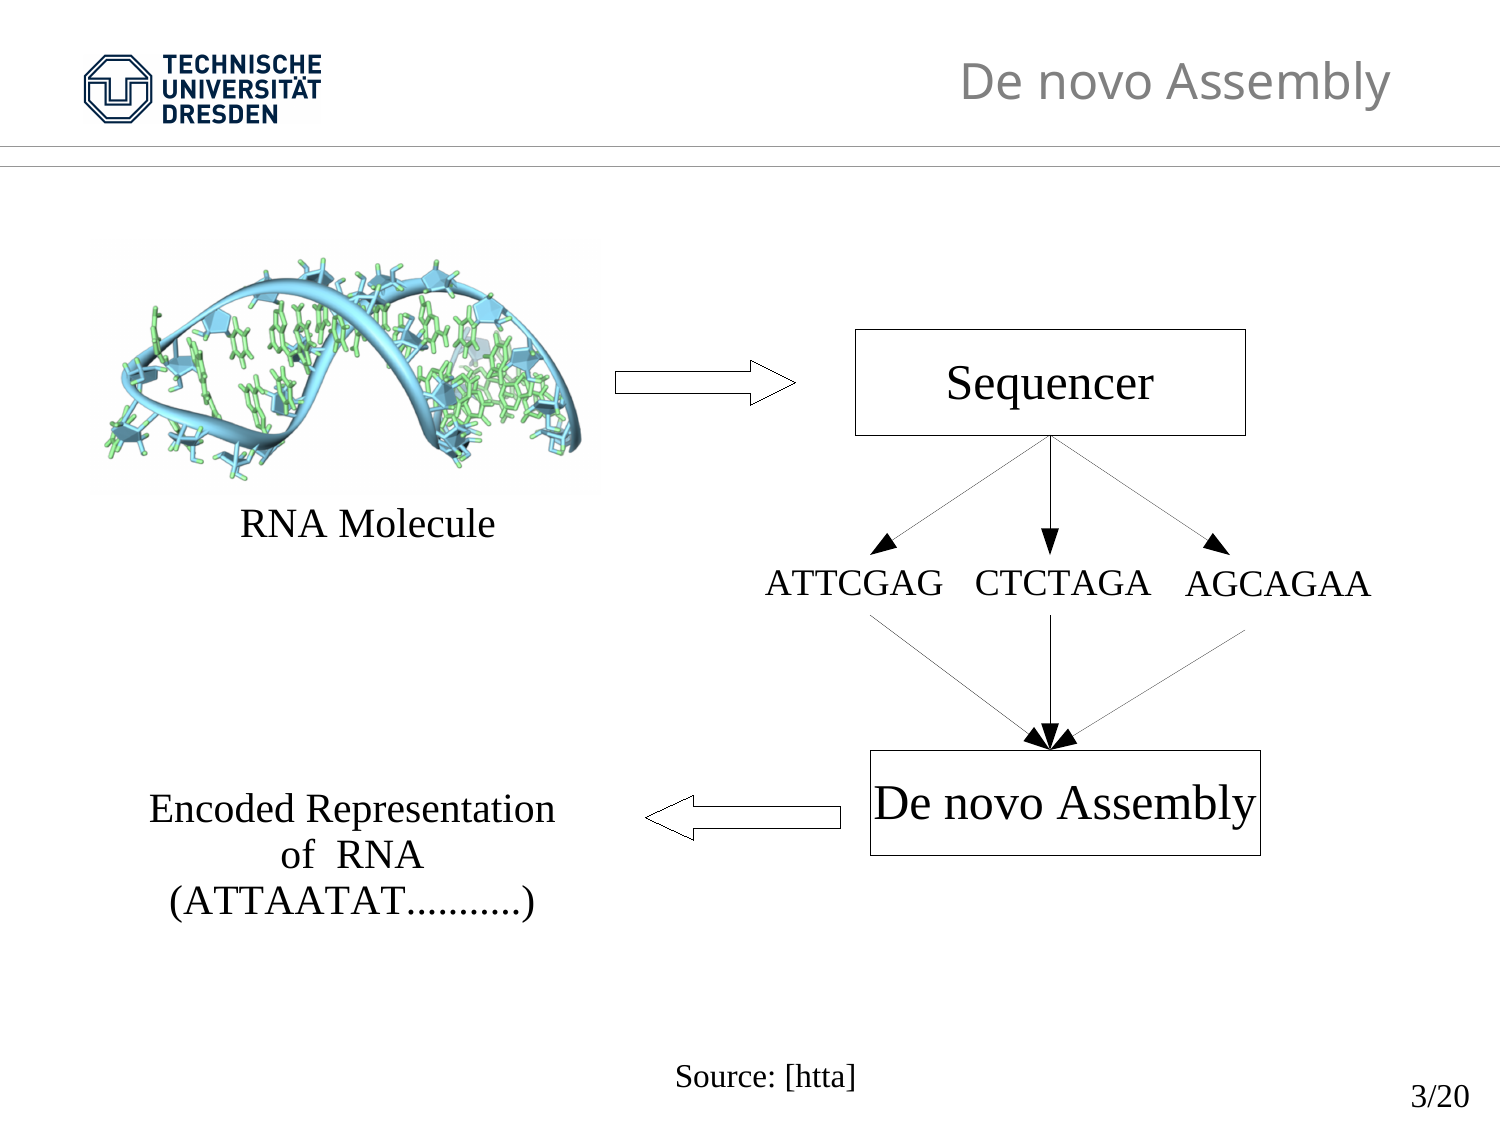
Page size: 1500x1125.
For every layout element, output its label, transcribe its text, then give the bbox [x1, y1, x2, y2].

picture [90, 239, 601, 496]
text_box Source: [htta] [660, 1050, 946, 1102]
text_box ATTCGAG [750, 554, 976, 653]
text_box De novo Assembly [870, 750, 1261, 856]
text_box Sequencer [855, 329, 1246, 436]
text_box RNA Molecule [225, 492, 691, 601]
text_box AGCAGAA [1170, 555, 1396, 653]
title De novo Assembly [708, 12, 1392, 148]
text_box Encoded Representation of RNA (ATTAATAT...........) [120, 777, 586, 932]
text_box [615, 360, 796, 406]
picture [83, 54, 321, 124]
text_box [645, 795, 841, 841]
text_box CTCTAGA [960, 555, 1170, 653]
